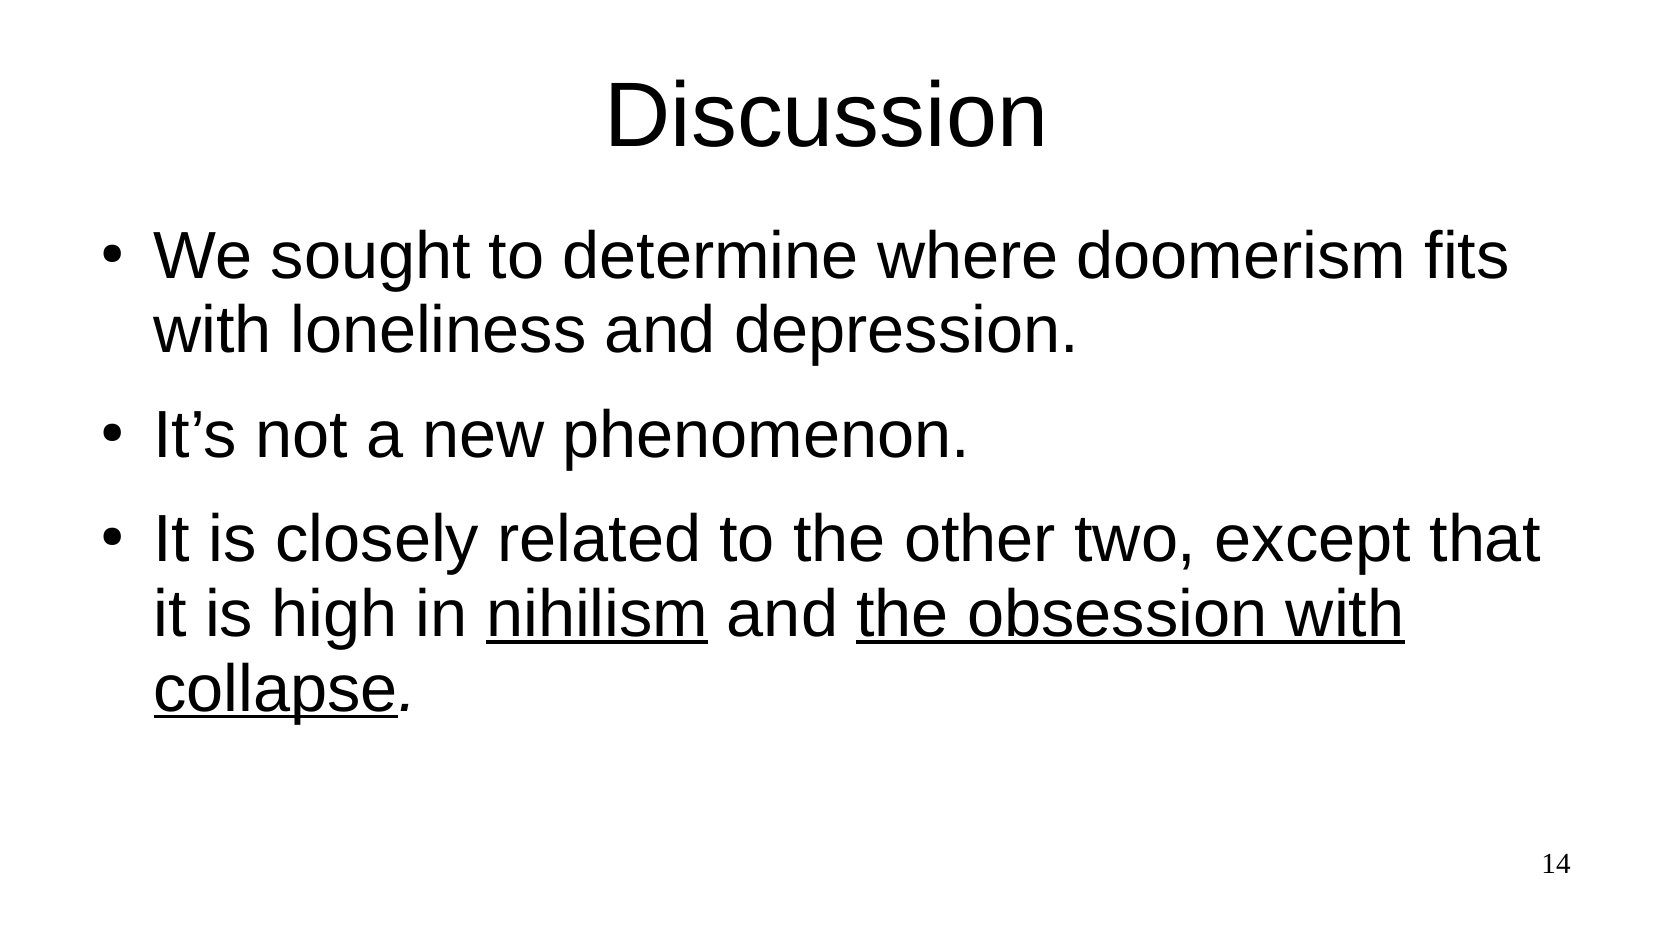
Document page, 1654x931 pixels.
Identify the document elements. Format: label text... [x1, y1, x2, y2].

list We sought to determine where doomerism fits with loneliness and depression. It’s not a new phenomenon. It is closely related to the other two, except that it is high in nihilism and the obsession with collapse. [82, 217, 1571, 758]
title Discussion [82, 37, 1571, 193]
